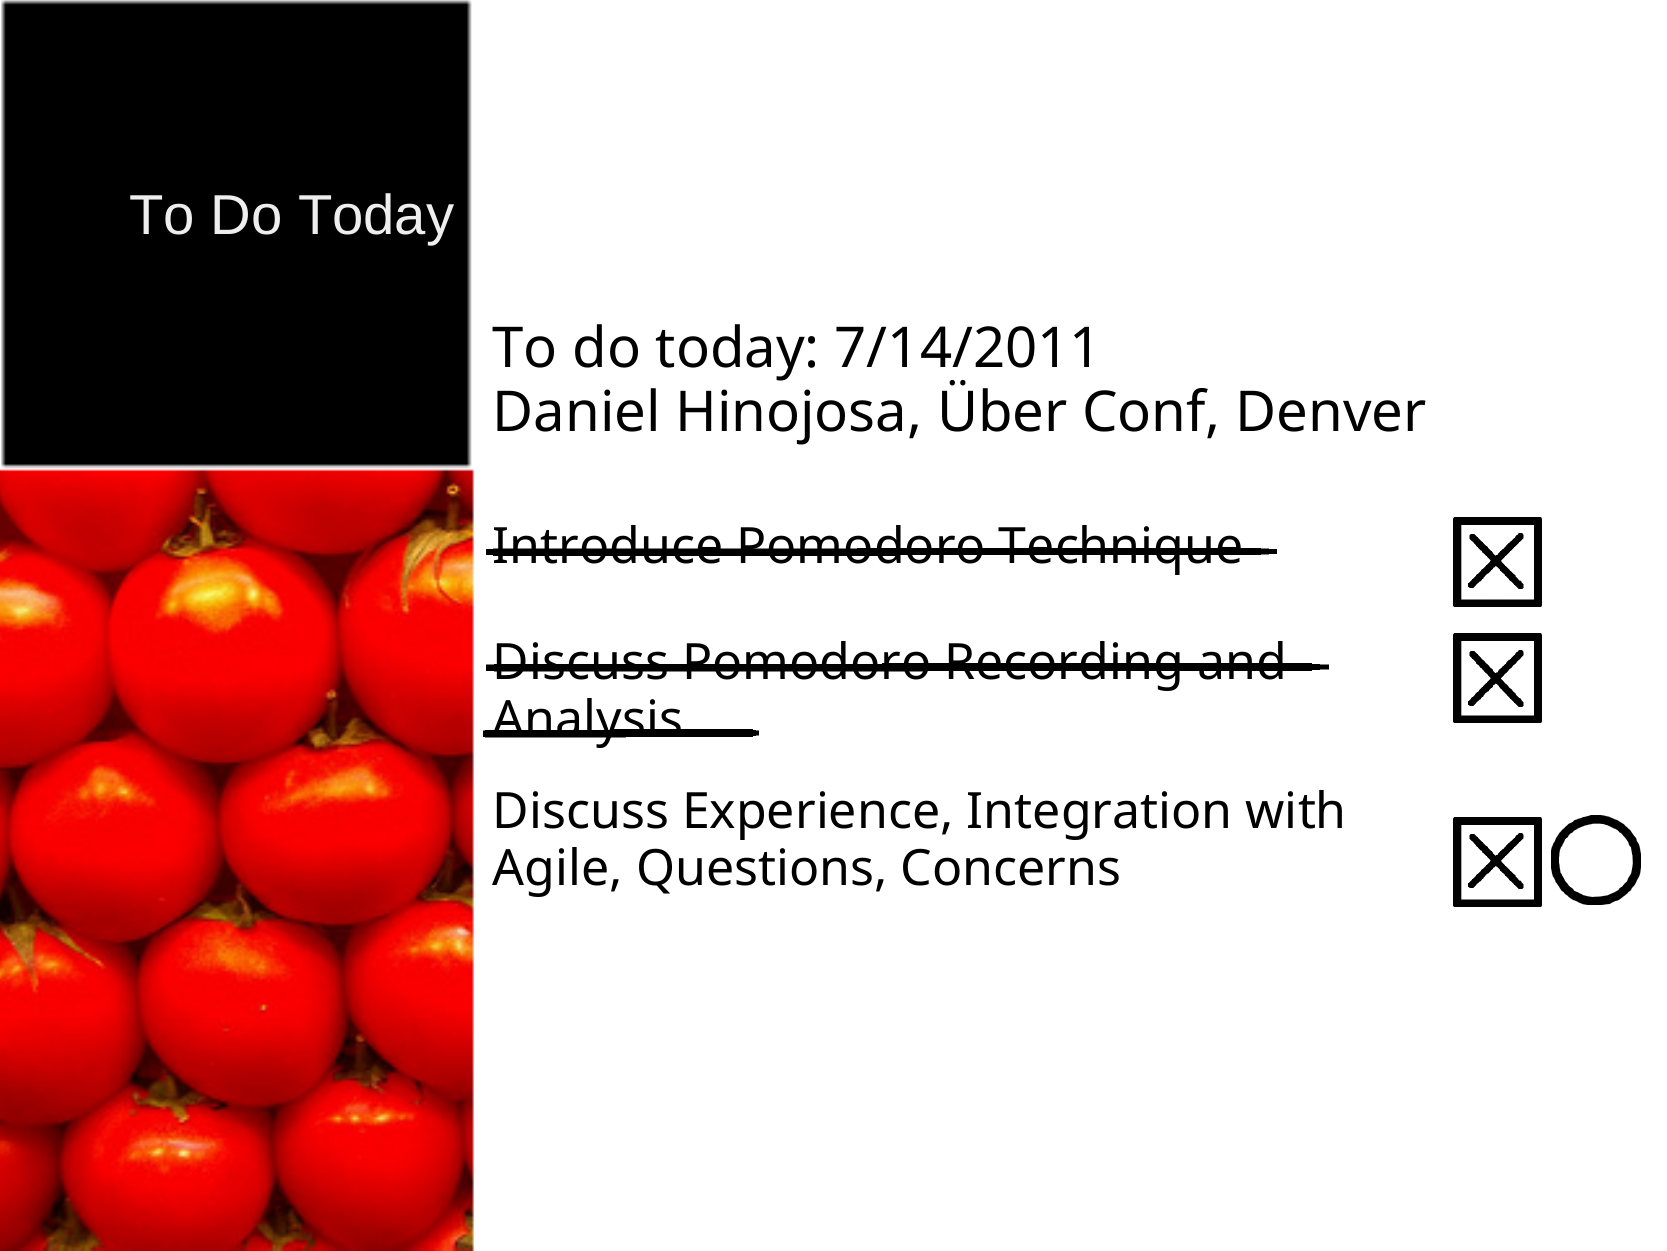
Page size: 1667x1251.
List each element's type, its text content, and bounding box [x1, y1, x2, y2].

picture [0, 0, 1667, 1251]
text_box Discuss Experience, Integration with Agile, Questions, Concerns [492, 782, 1381, 897]
text_box To Do Today [23, 183, 455, 248]
list Introduce Pomodoro Technique [492, 517, 1386, 588]
text_box Discuss Pomodoro Recording and Analysis [759, 633, 1445, 748]
text_box To do today: 7/14/2011 Daniel Hinojosa, Über Conf, Denver [492, 316, 1667, 445]
